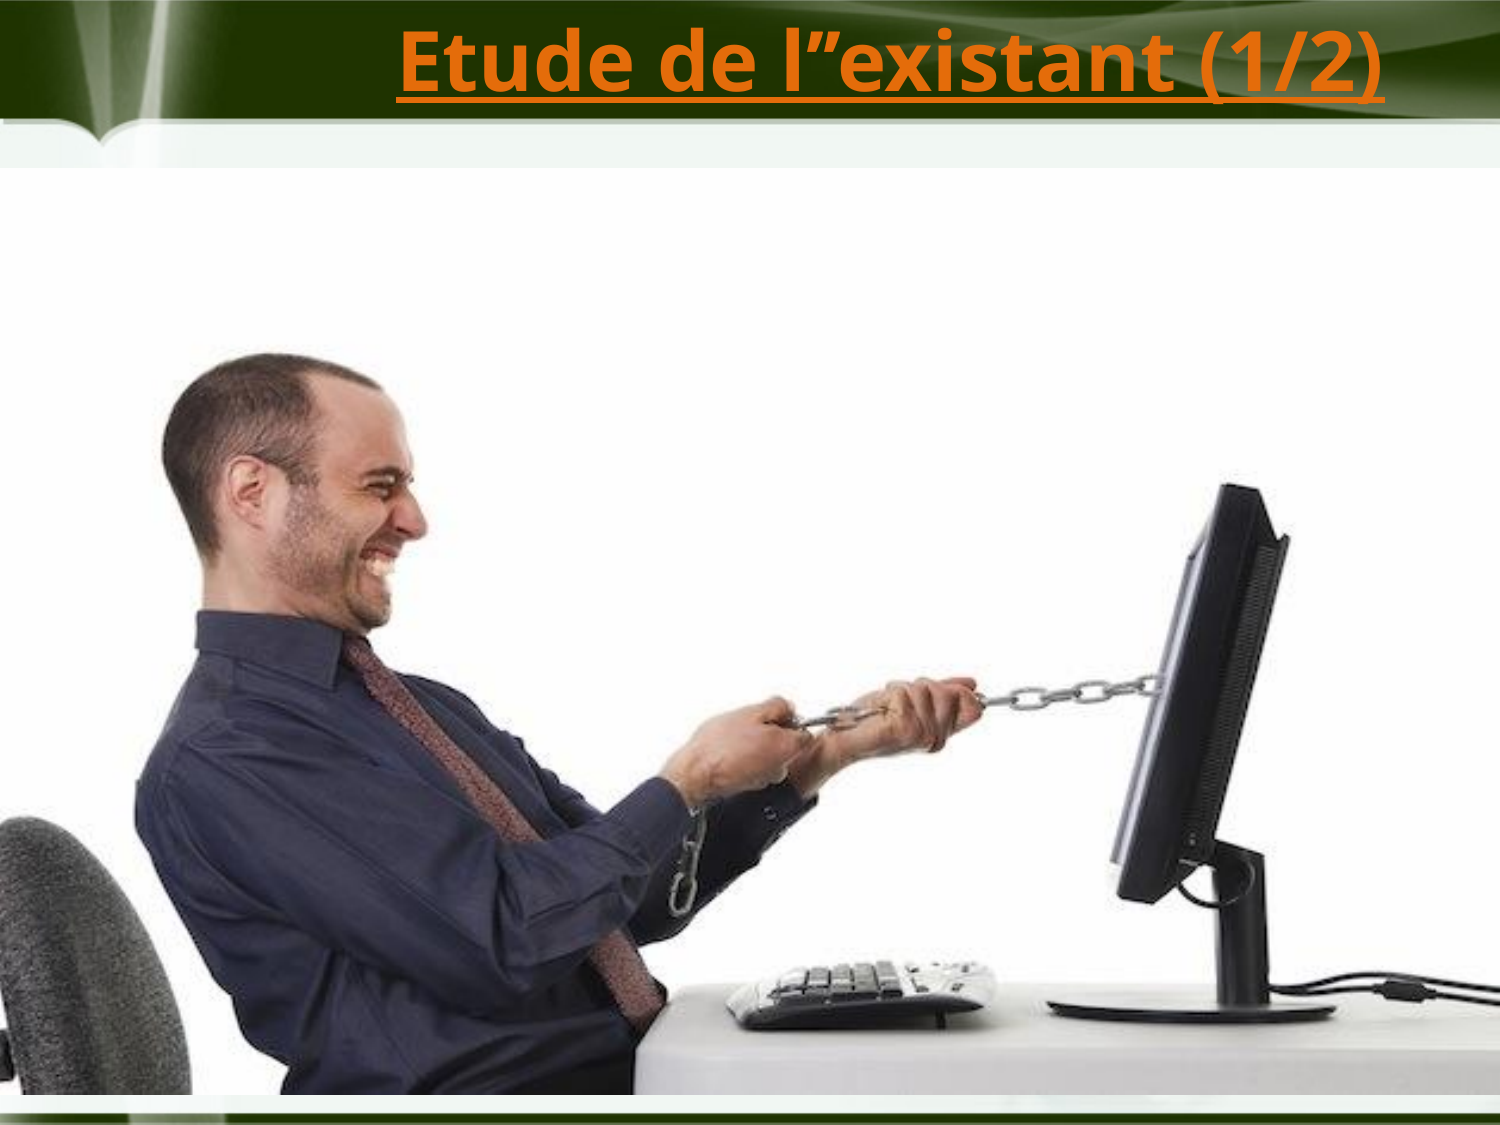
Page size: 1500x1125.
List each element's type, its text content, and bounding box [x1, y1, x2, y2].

picture [0, 0, 1500, 1125]
text_box Etude de l’’existant (1/2) [381, 0, 1300, 115]
